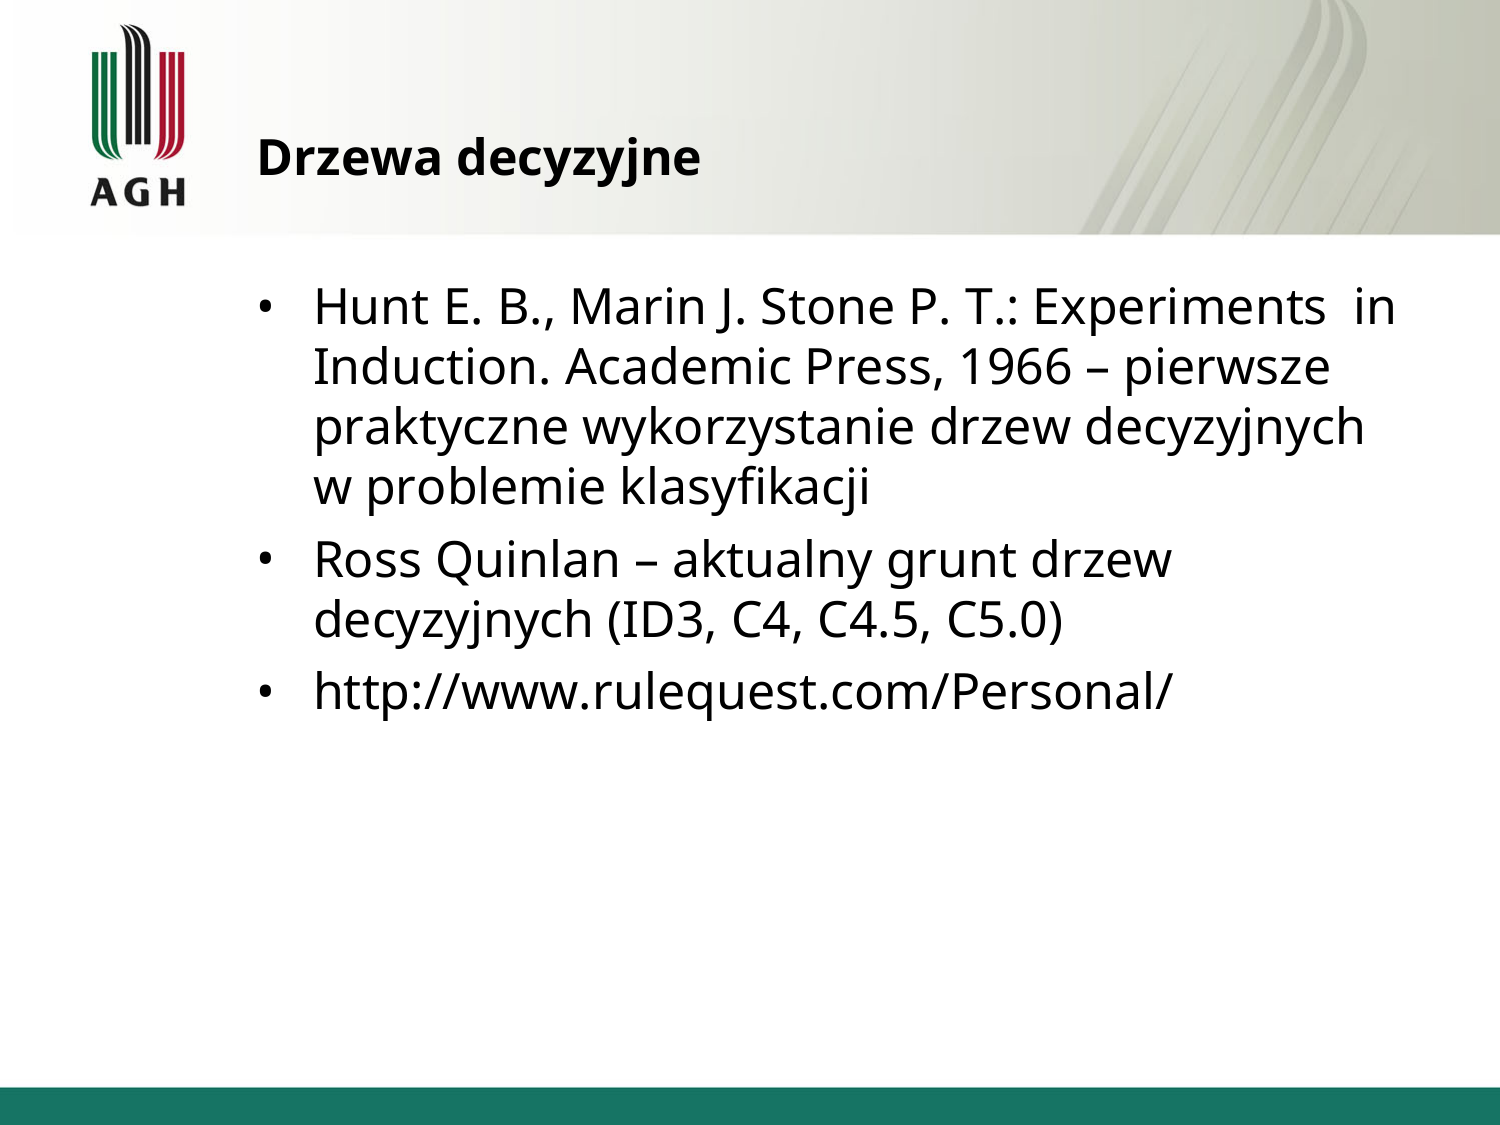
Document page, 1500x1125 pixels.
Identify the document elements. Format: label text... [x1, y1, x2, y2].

picture [0, 0, 1500, 1125]
title Drzewa decyzyjne [242, 78, 1425, 233]
list Hunt E. B., Marin J. Stone P. T.: Experiments in Induction. Academic Press, 1966 – pierwsze praktyczne wykorzystanie drzew decyzyjnych w problemie klasyfikacji Ross Quinlan – aktualny grunt drzew decyzyjnych (ID3, C4, C4.5, C5.0) http://www.rulequest.com/Personal/ [242, 267, 1425, 1005]
